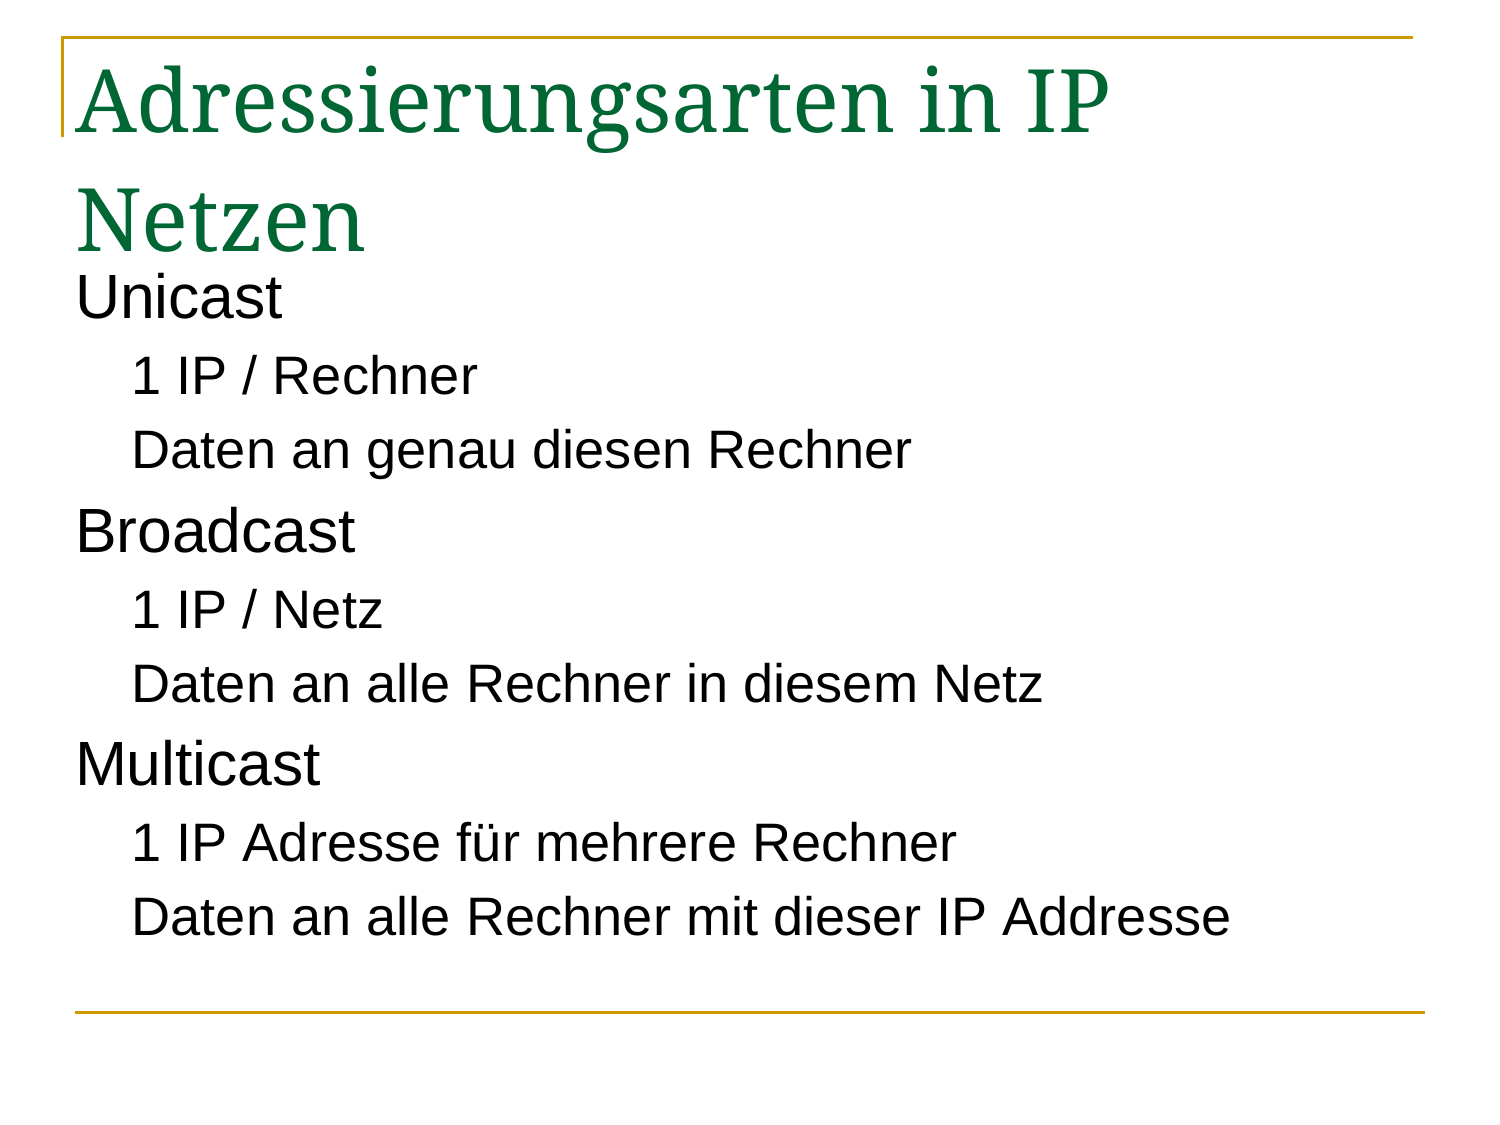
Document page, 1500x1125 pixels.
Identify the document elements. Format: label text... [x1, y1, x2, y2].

list Unicast 1 IP / Rechner Daten an genau diesen Rechner Broadcast 1 IP / Netz Daten an alle Rechner in diesem Netz Multicast 1 IP Adresse für mehrere Rechner Daten an alle Rechner mit dieser IP Addresse [75, 262, 1426, 991]
title Adressierungsarten in IP Netzen [75, 52, 1426, 262]
